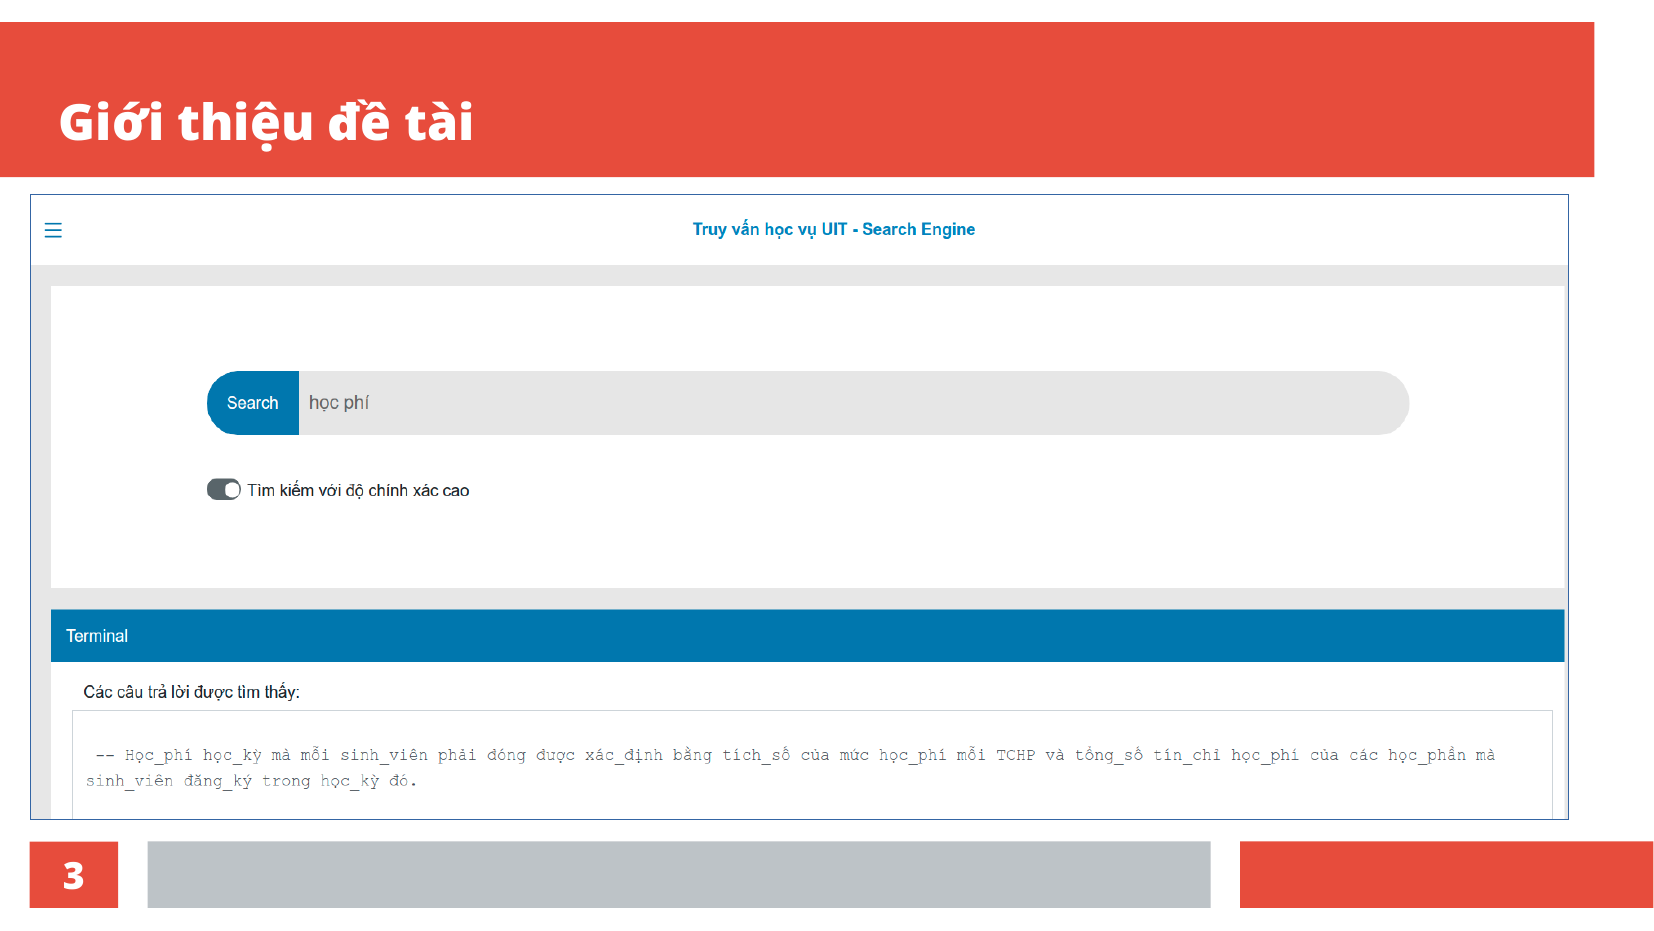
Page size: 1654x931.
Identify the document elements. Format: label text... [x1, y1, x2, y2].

picture [30, 194, 1569, 820]
title Giới thiệu đề tài [59, 44, 1595, 156]
